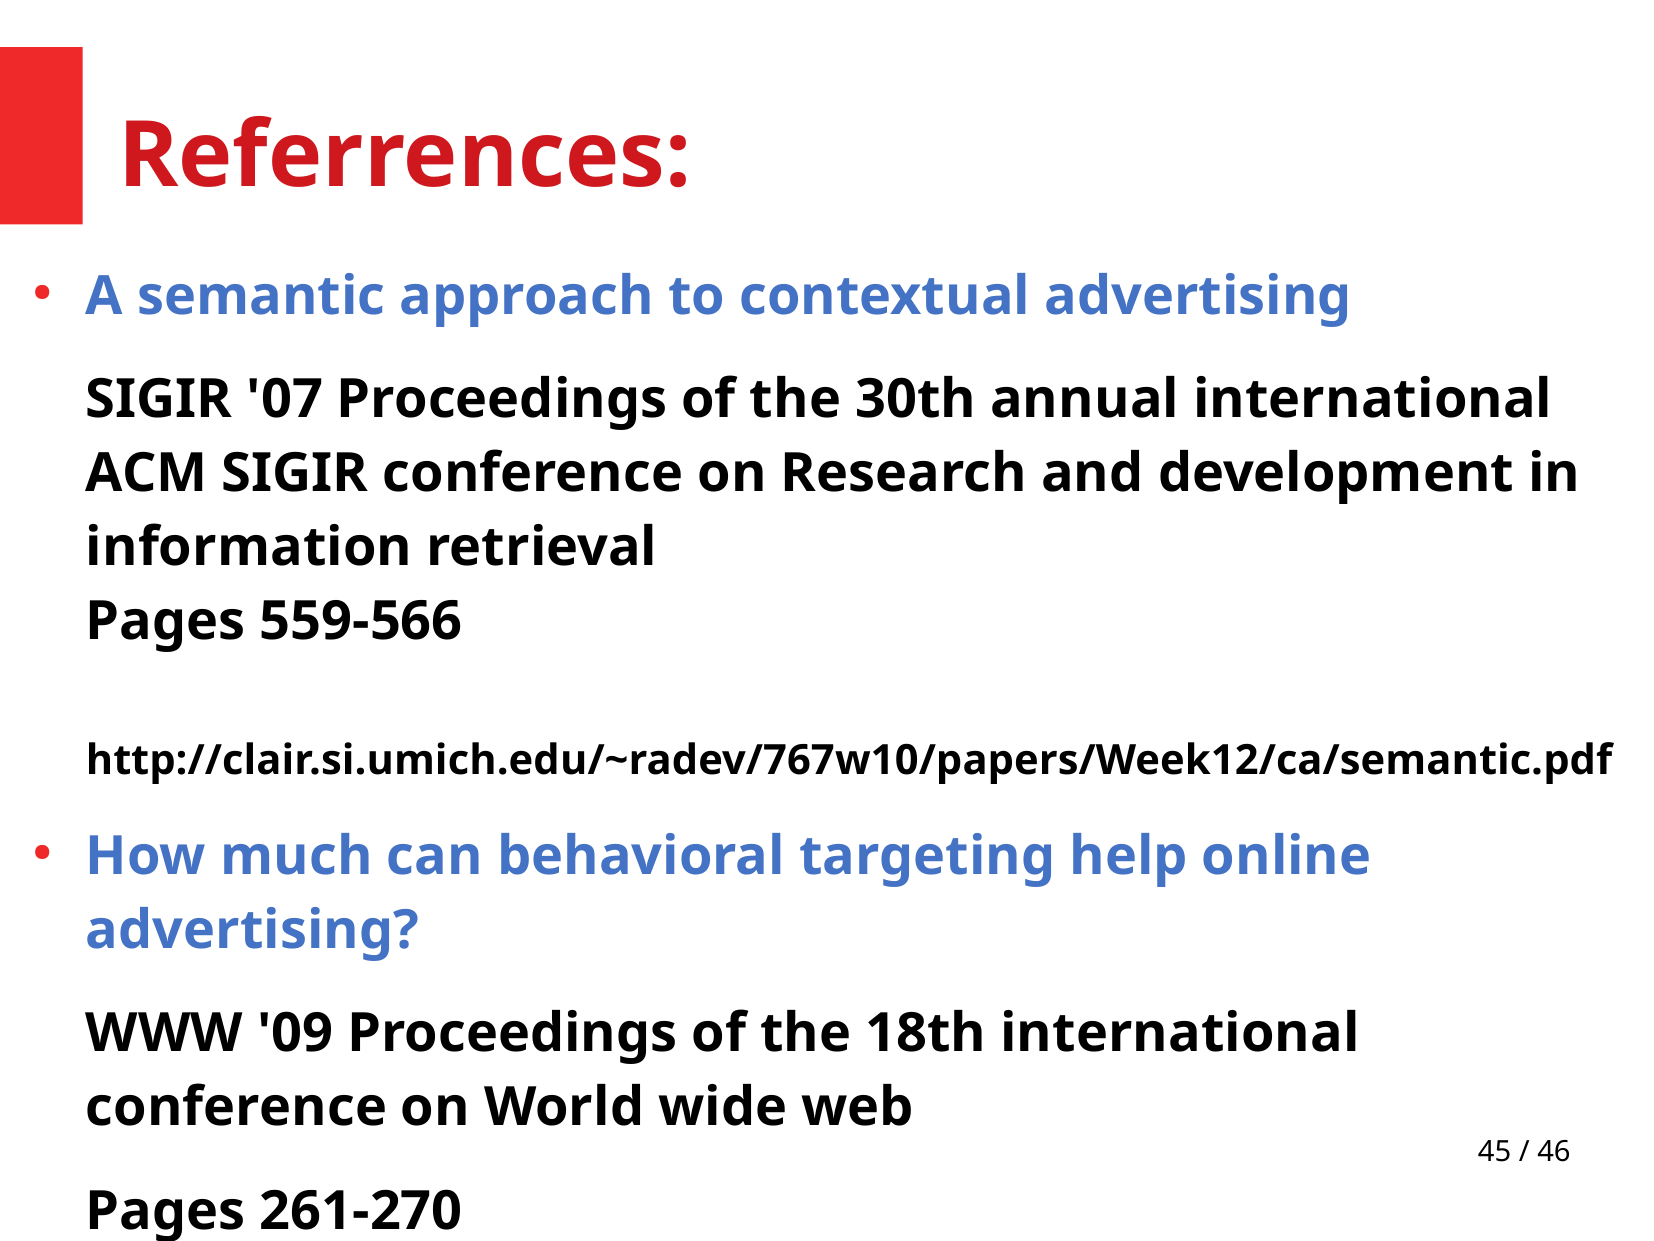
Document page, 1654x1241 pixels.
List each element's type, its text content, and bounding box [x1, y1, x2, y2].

title Referrences: [118, 49, 1571, 256]
list A semantic approach to contextual advertising SIGIR '07 Proceedings of the 30th annual international ACM SIGIR conference on Research and development in information retrieval Pages 559-566 http://clair.si.umich.edu/~radev/767w10/papers/Week12/ca/semantic.pdf How much can behavioral targeting help online advertising? WWW '09 Proceedings of the 18th international conference on World wide web Pages 261-270 http://citeseerx.ist.psu.edu/viewdoc/download?doi=10.1.1.215.1473&rep=rep1&type=pdf [15, 256, 1621, 1186]
